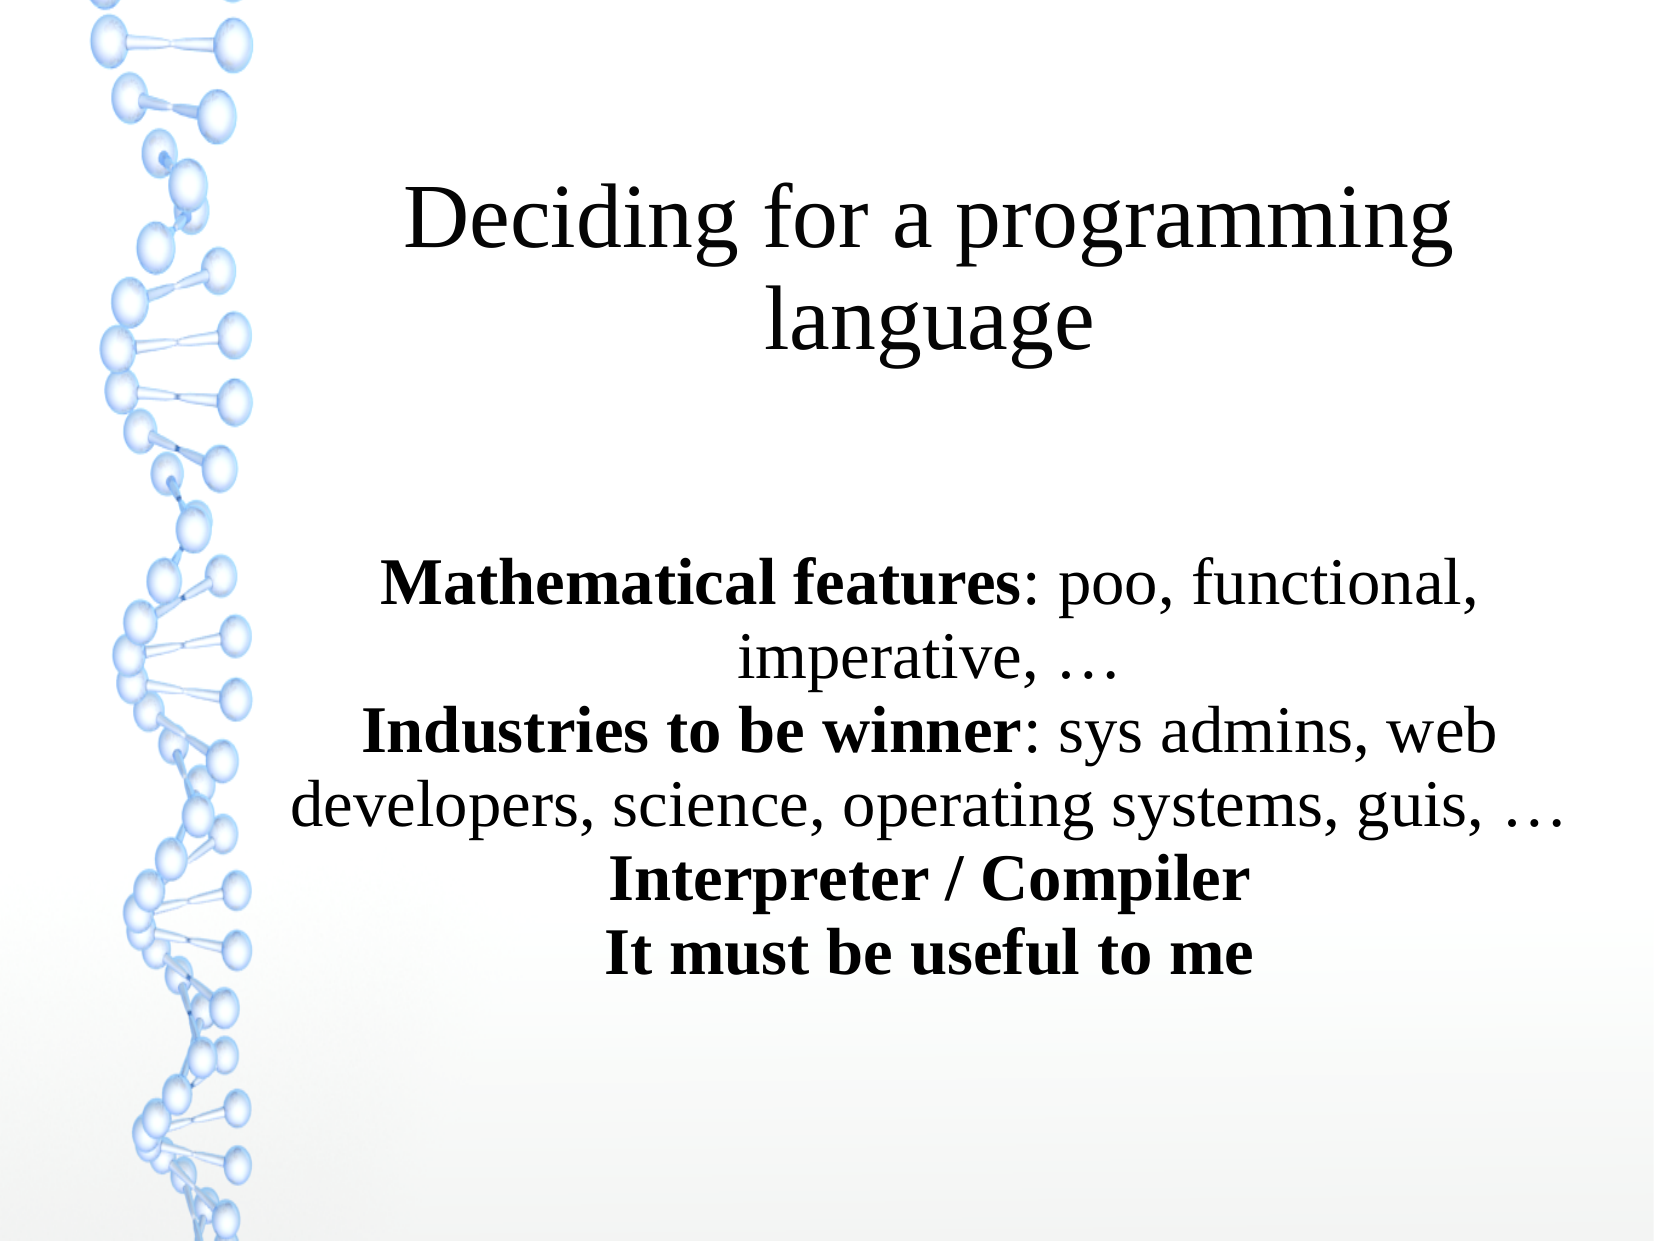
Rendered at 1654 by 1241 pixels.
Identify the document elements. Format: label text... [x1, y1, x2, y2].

subtitle Mathematical features: poo, functional, imperative, … Industries to be winner: sys admins, web developers, science, operating systems, guis, … Interpreter / Compiler It must be useful to me [265, 248, 1595, 1064]
title Deciding for a programming language [265, 0, 1595, 248]
picture [0, 0, 1654, 1241]
